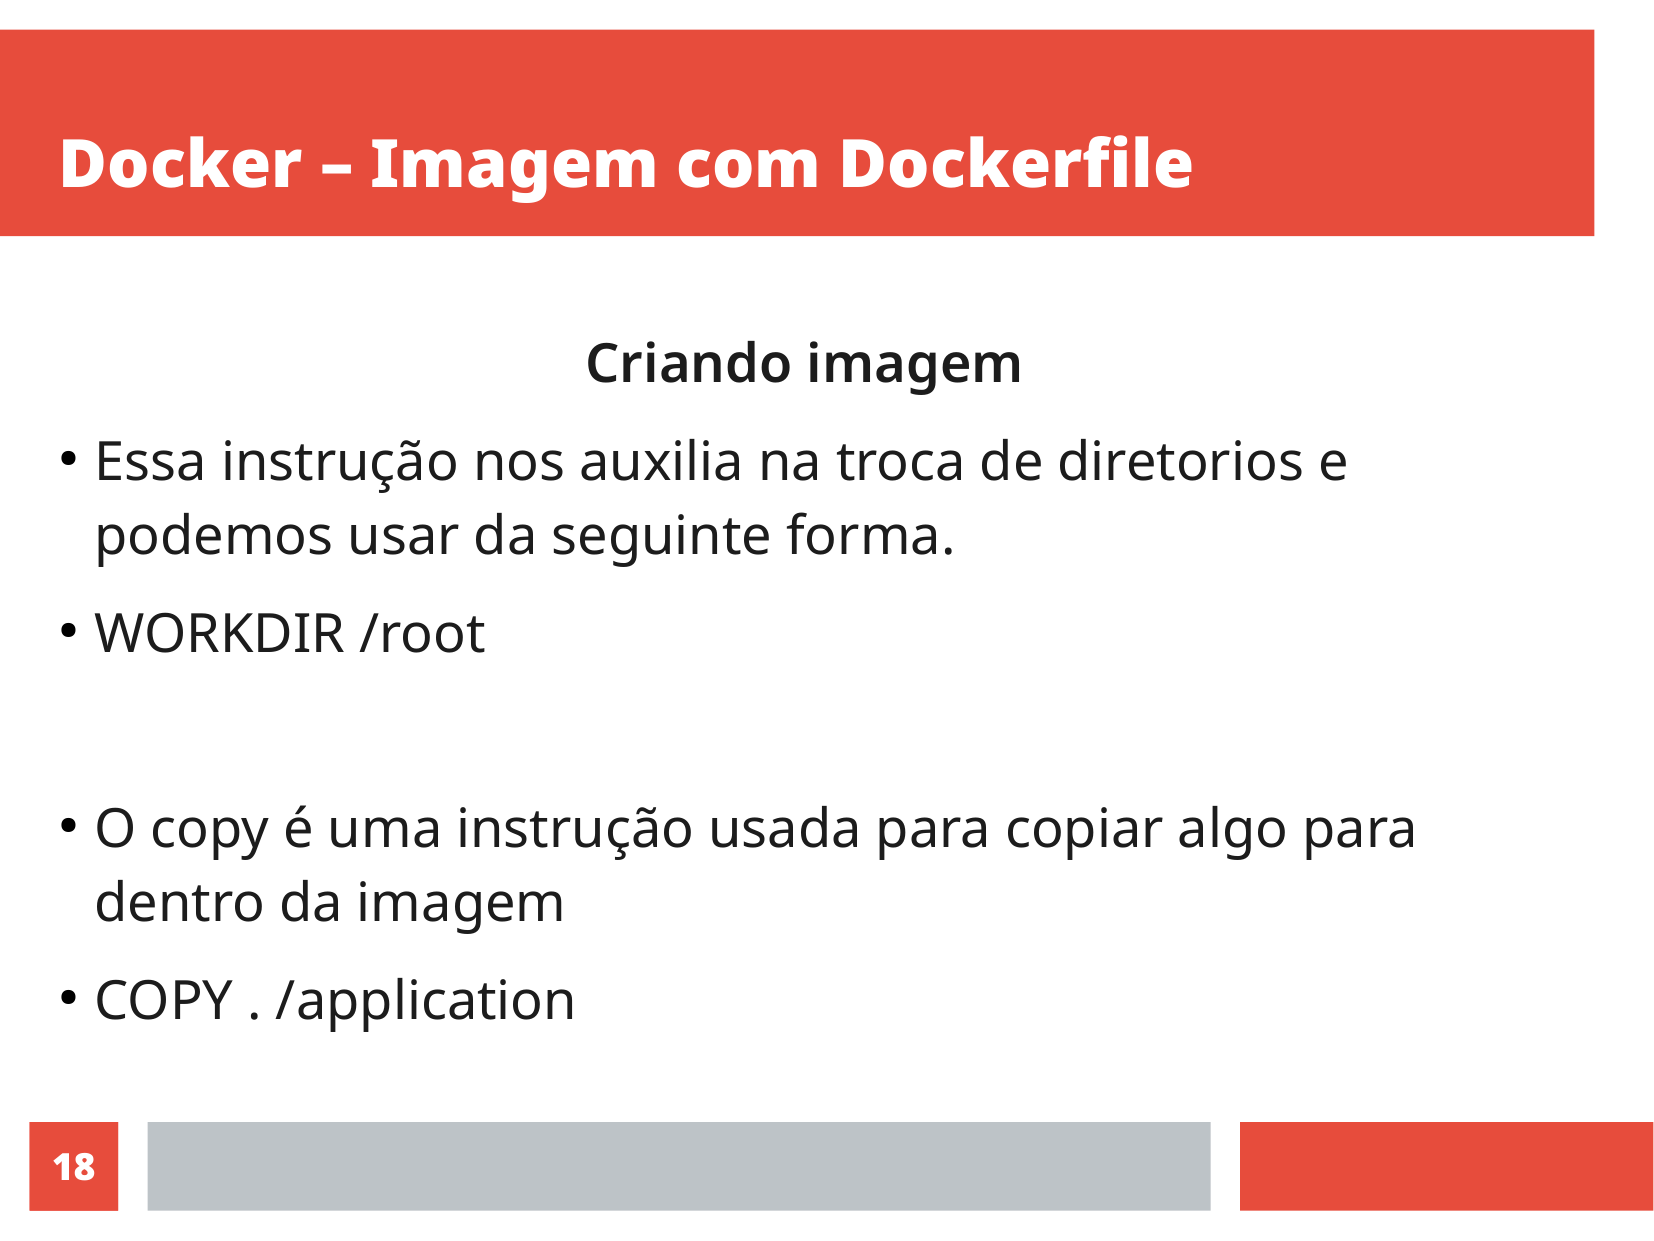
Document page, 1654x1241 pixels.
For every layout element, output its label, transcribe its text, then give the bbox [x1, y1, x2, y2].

title Docker – Imagem com Dockerfile [59, 59, 1595, 207]
list Criando imagem Essa instrução nos auxilia na troca de diretorios e podemos usar da seguinte forma. WORKDIR /root O copy é uma instrução usada para copiar algo para dentro da imagem COPY . /application [59, 324, 1565, 1093]
